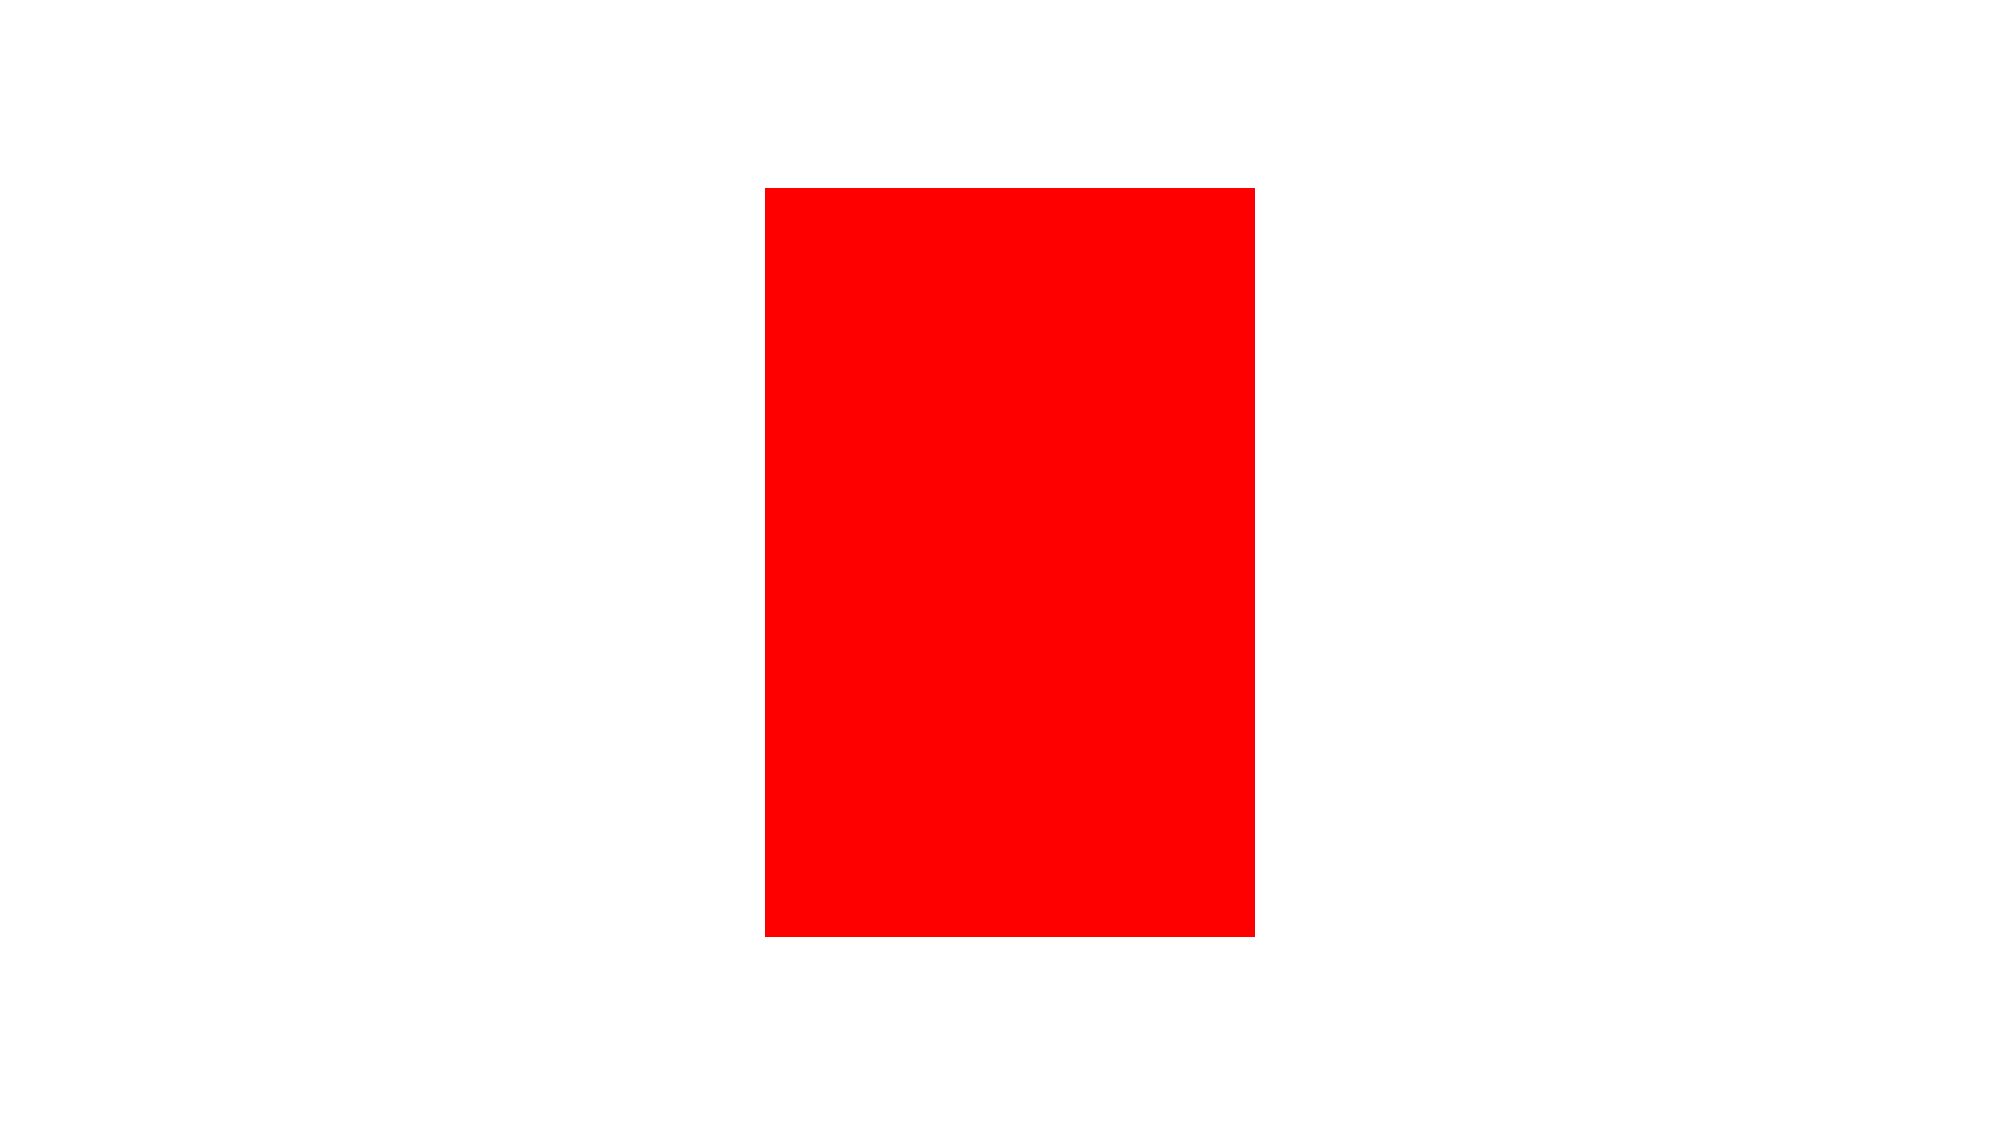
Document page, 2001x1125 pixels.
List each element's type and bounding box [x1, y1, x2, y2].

picture [764, 187, 1256, 938]
